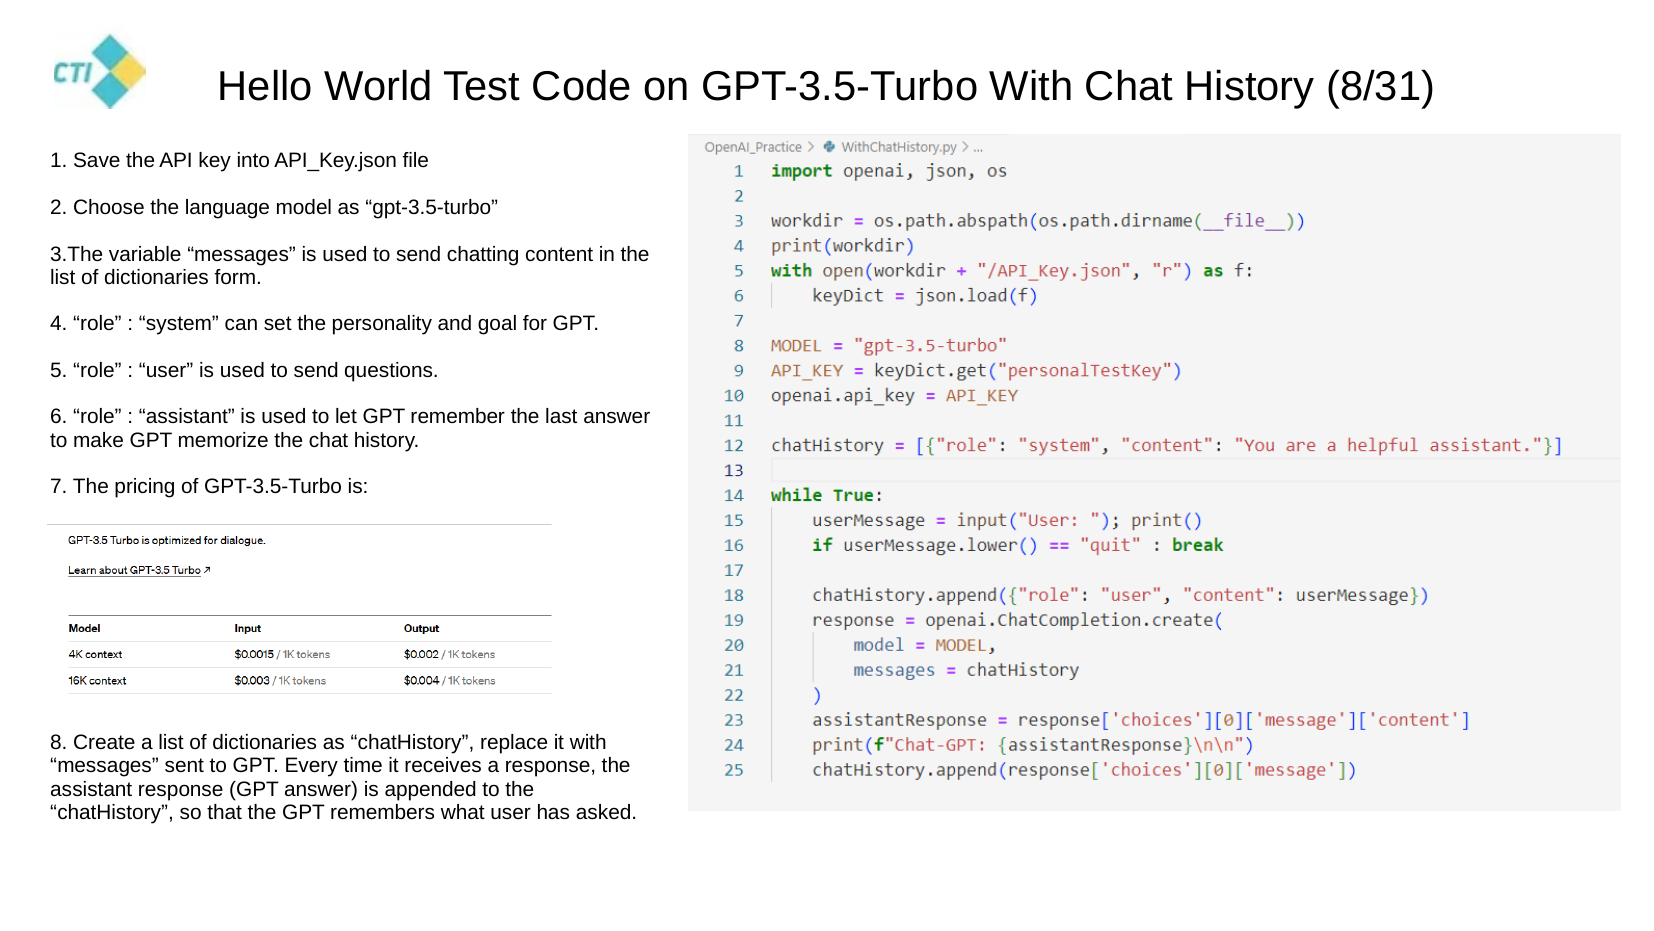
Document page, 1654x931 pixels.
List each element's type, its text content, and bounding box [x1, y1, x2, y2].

text_box 1. Save the API key into API_Key.json file 2. Choose the language model as “gpt-3.5-turbo” 3.The variable “messages” is used to send chatting content in the list of dictionaries form. 4. “role” : “system” can set the personality and goal for GPT. 5. “role” : “user” is used to send questions. 6. “role” : “assistant” is used to let GPT remember the last answer to make GPT memorize the chat history. 7. The pricing of GPT-3.5-Turbo is: 8. Create a list of dictionaries as “chatHistory”, replace it with “messages” sent to GPT. Every time it receives a response, the assistant response (GPT answer) is appended to the “chatHistory”, so that the GPT remembers what user has asked. [35, 141, 676, 832]
picture [688, 134, 1621, 811]
picture [54, 21, 146, 109]
picture [47, 519, 571, 721]
title Hello World Test Code on GPT-3.5-Turbo With Chat History (8/31) [146, 58, 1571, 106]
